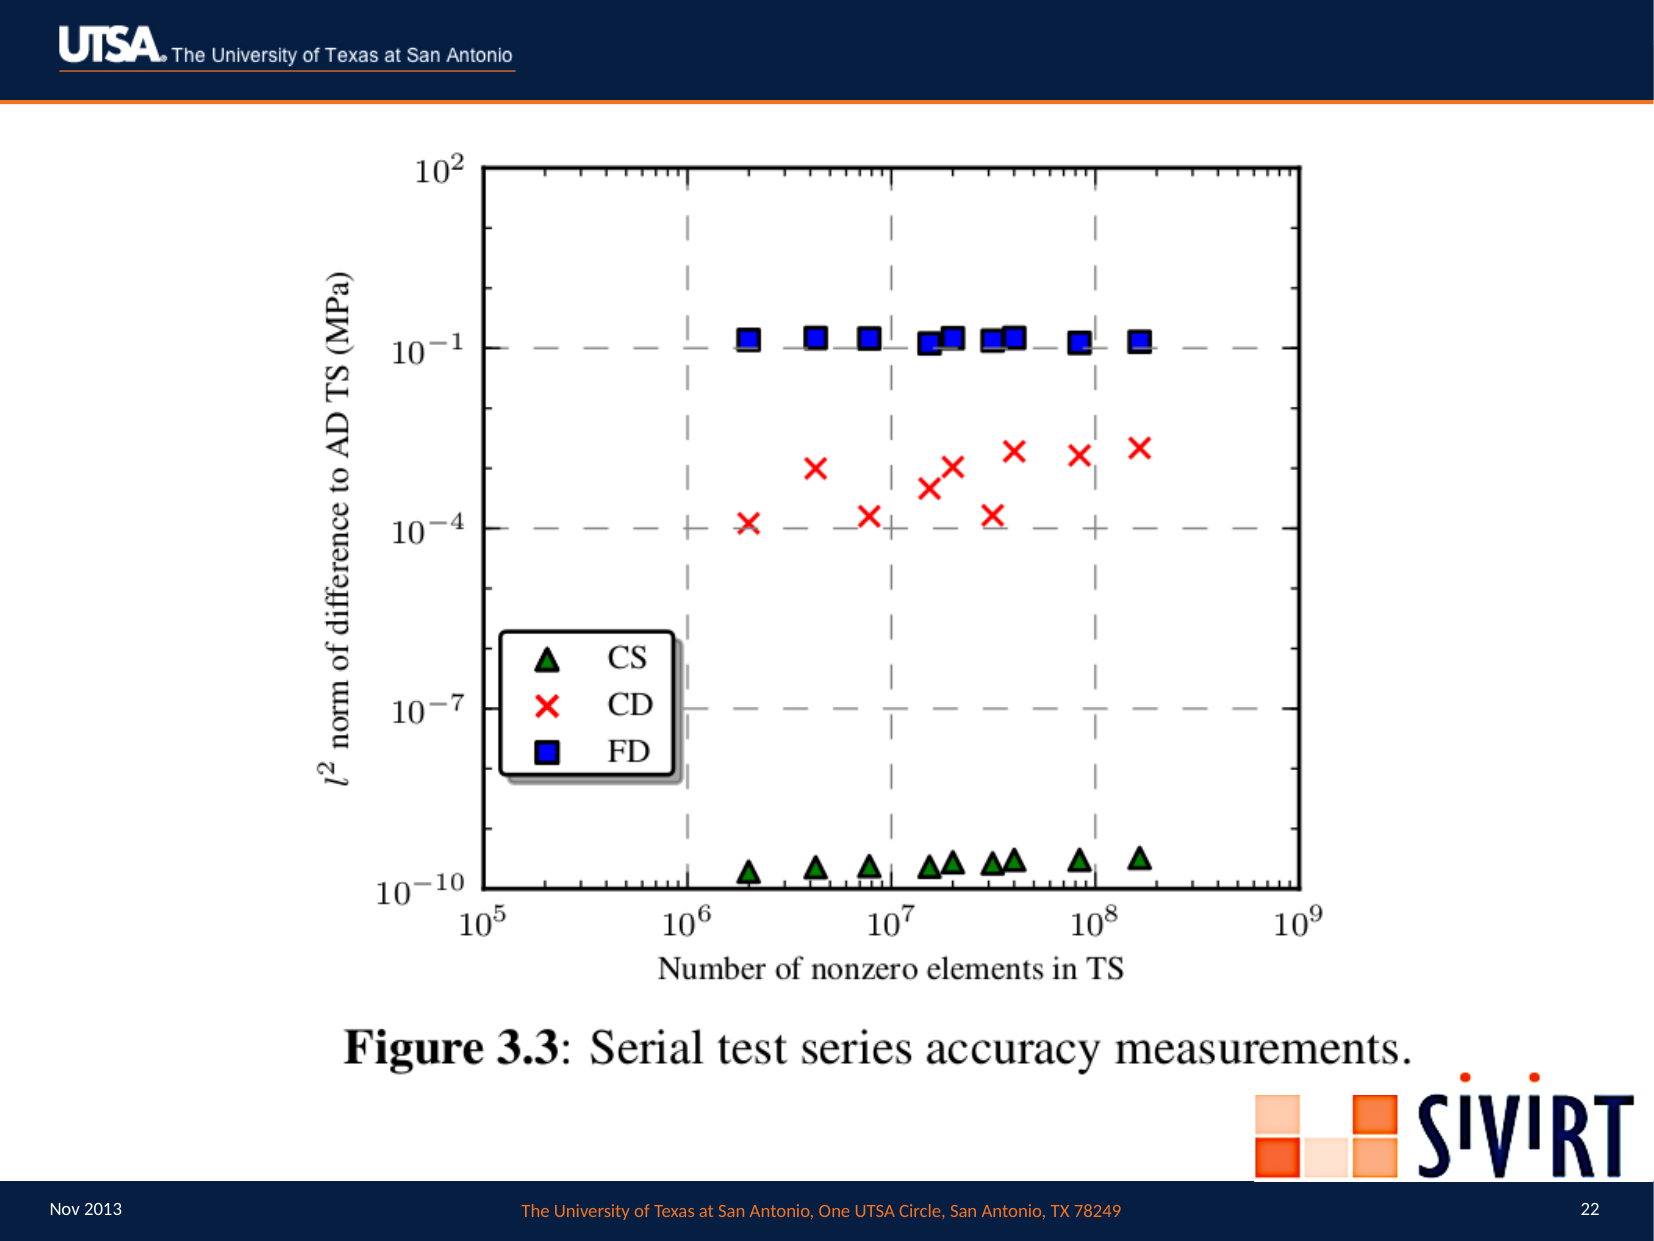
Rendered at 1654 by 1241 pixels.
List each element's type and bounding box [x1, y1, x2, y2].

picture [0, 0, 1654, 100]
picture [278, 145, 1654, 1182]
